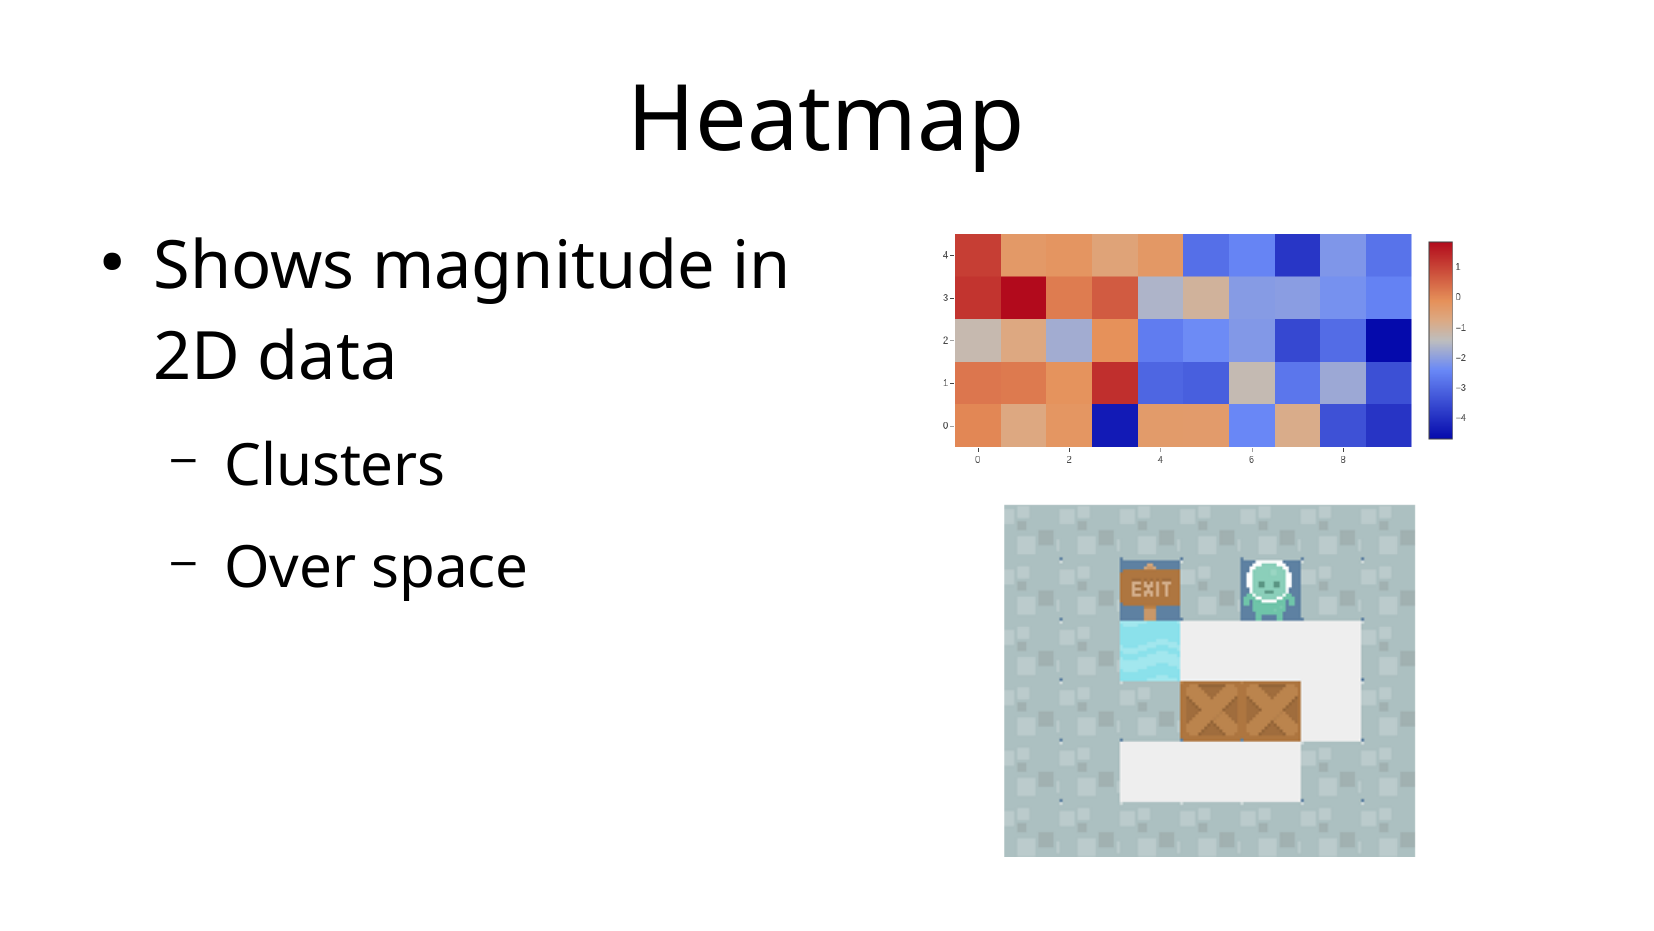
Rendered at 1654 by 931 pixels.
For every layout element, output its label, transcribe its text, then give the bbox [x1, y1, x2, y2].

picture [931, 217, 1486, 475]
list Shows magnitude in 2D data Clusters Over space [82, 217, 809, 758]
title Heatmap [82, 37, 1571, 193]
picture [1003, 501, 1418, 857]
